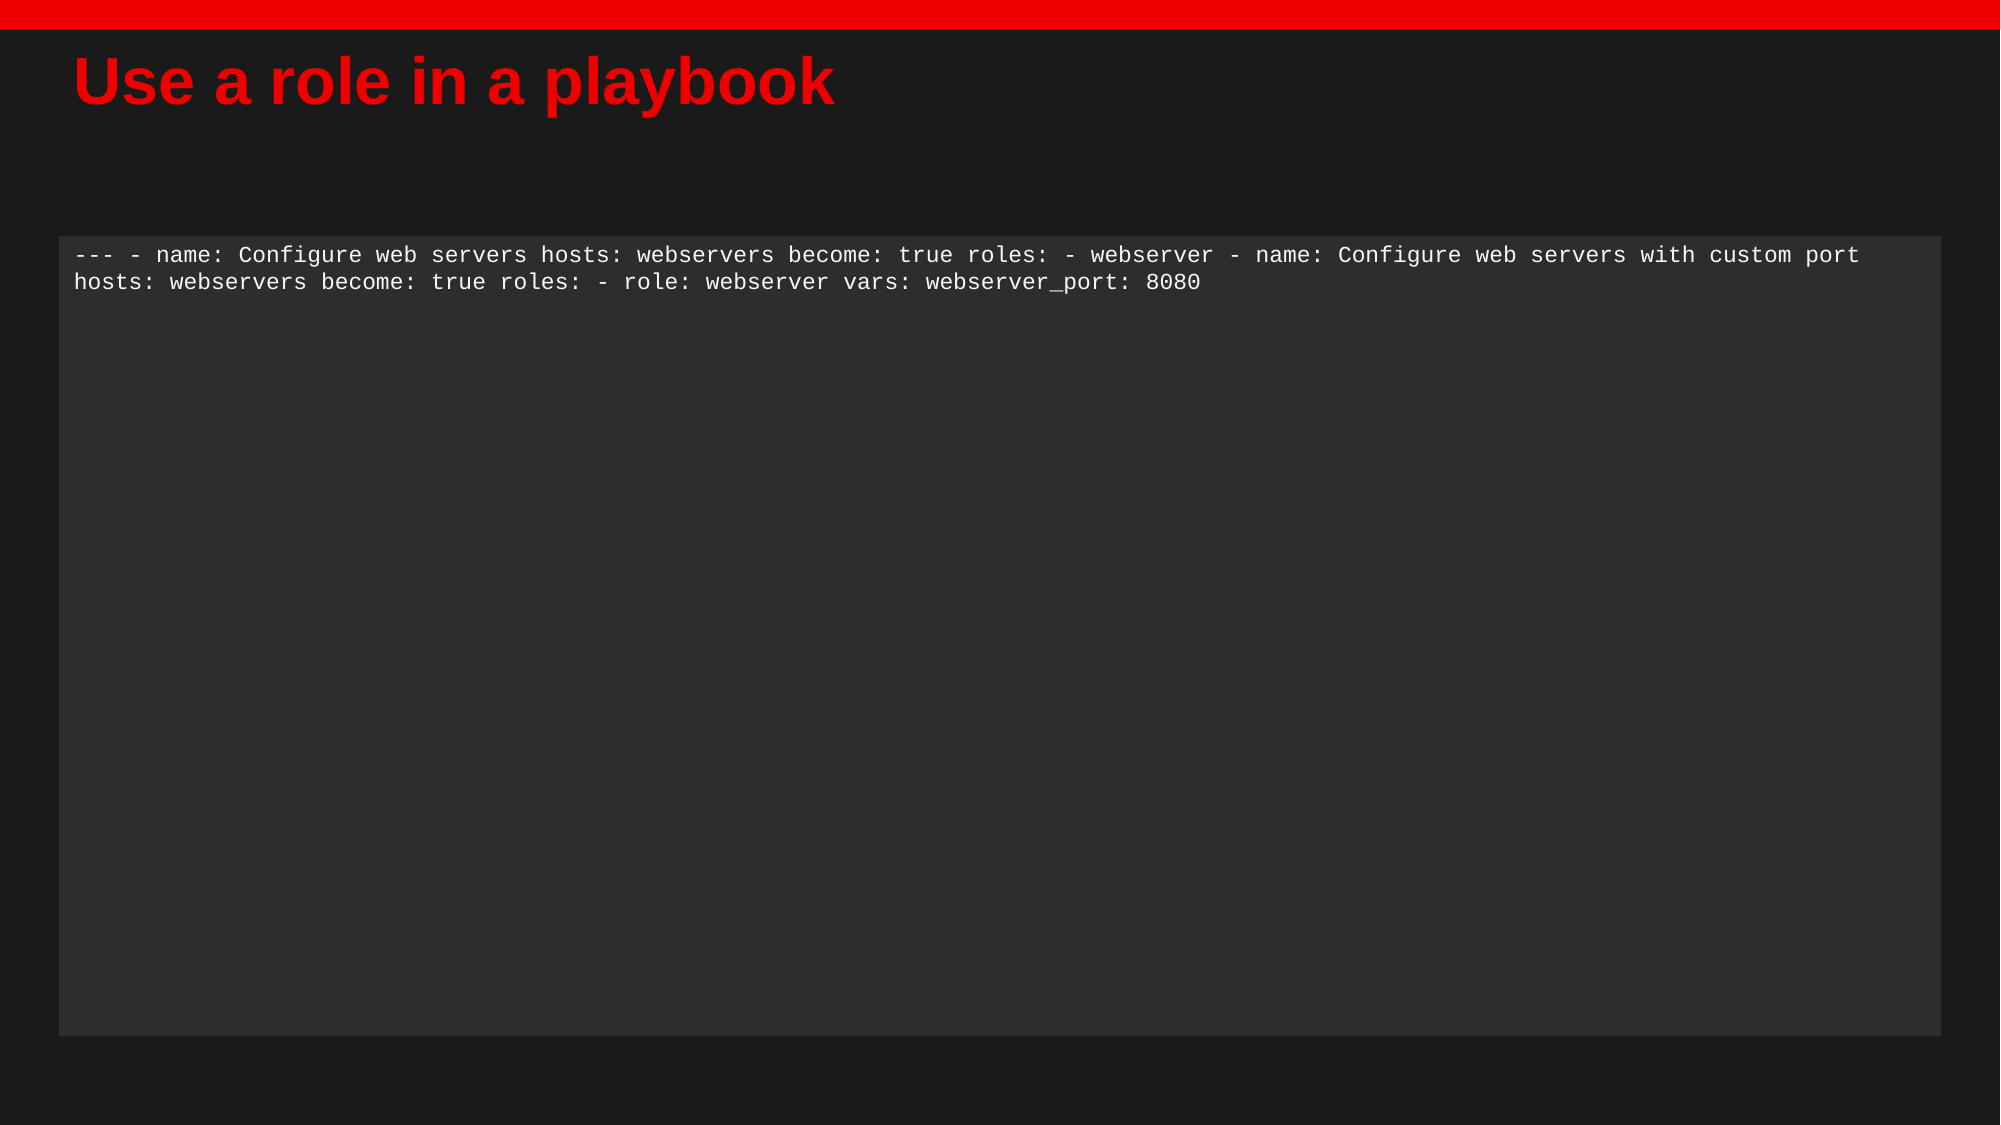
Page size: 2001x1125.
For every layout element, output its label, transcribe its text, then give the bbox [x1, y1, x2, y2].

text_box Use a role in a playbook [59, 36, 1942, 208]
text_box [0, 0, 2001, 30]
text_box --- - name: Configure web servers hosts: webservers become: true roles: - webserver - name: Configure web servers with custom port hosts: webservers become: true roles: - role: webserver vars: webserver_port: 8080 [59, 236, 1942, 1037]
